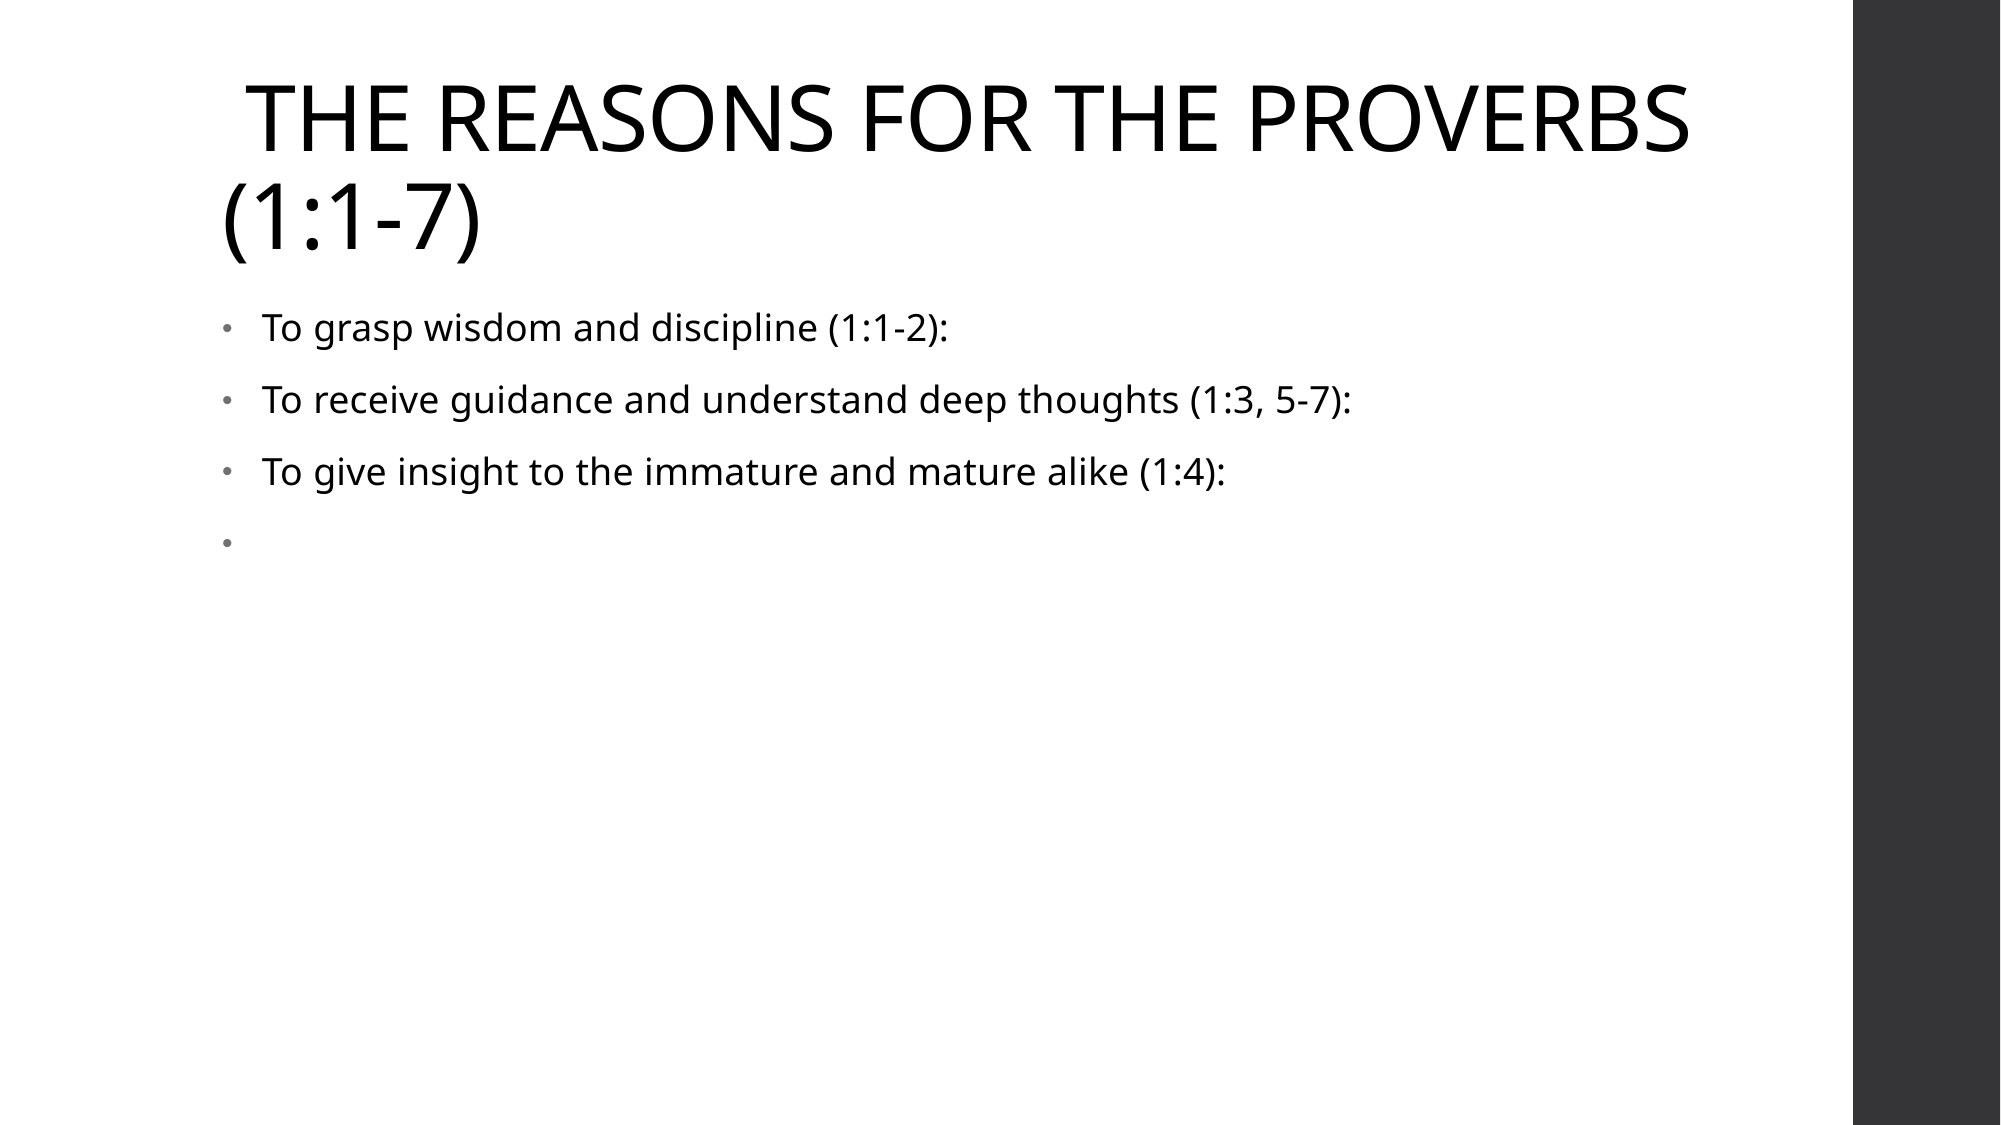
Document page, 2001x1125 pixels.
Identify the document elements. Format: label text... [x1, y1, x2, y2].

list To grasp wisdom and discipline (1:1-2): To receive guidance and understand deep thoughts (1:3, 5-7): To give insight to the immature and mature alike (1:4): [206, 299, 1617, 1014]
title THE REASONS FOR THE PROVERBS (1:1-7) [206, 60, 1797, 278]
